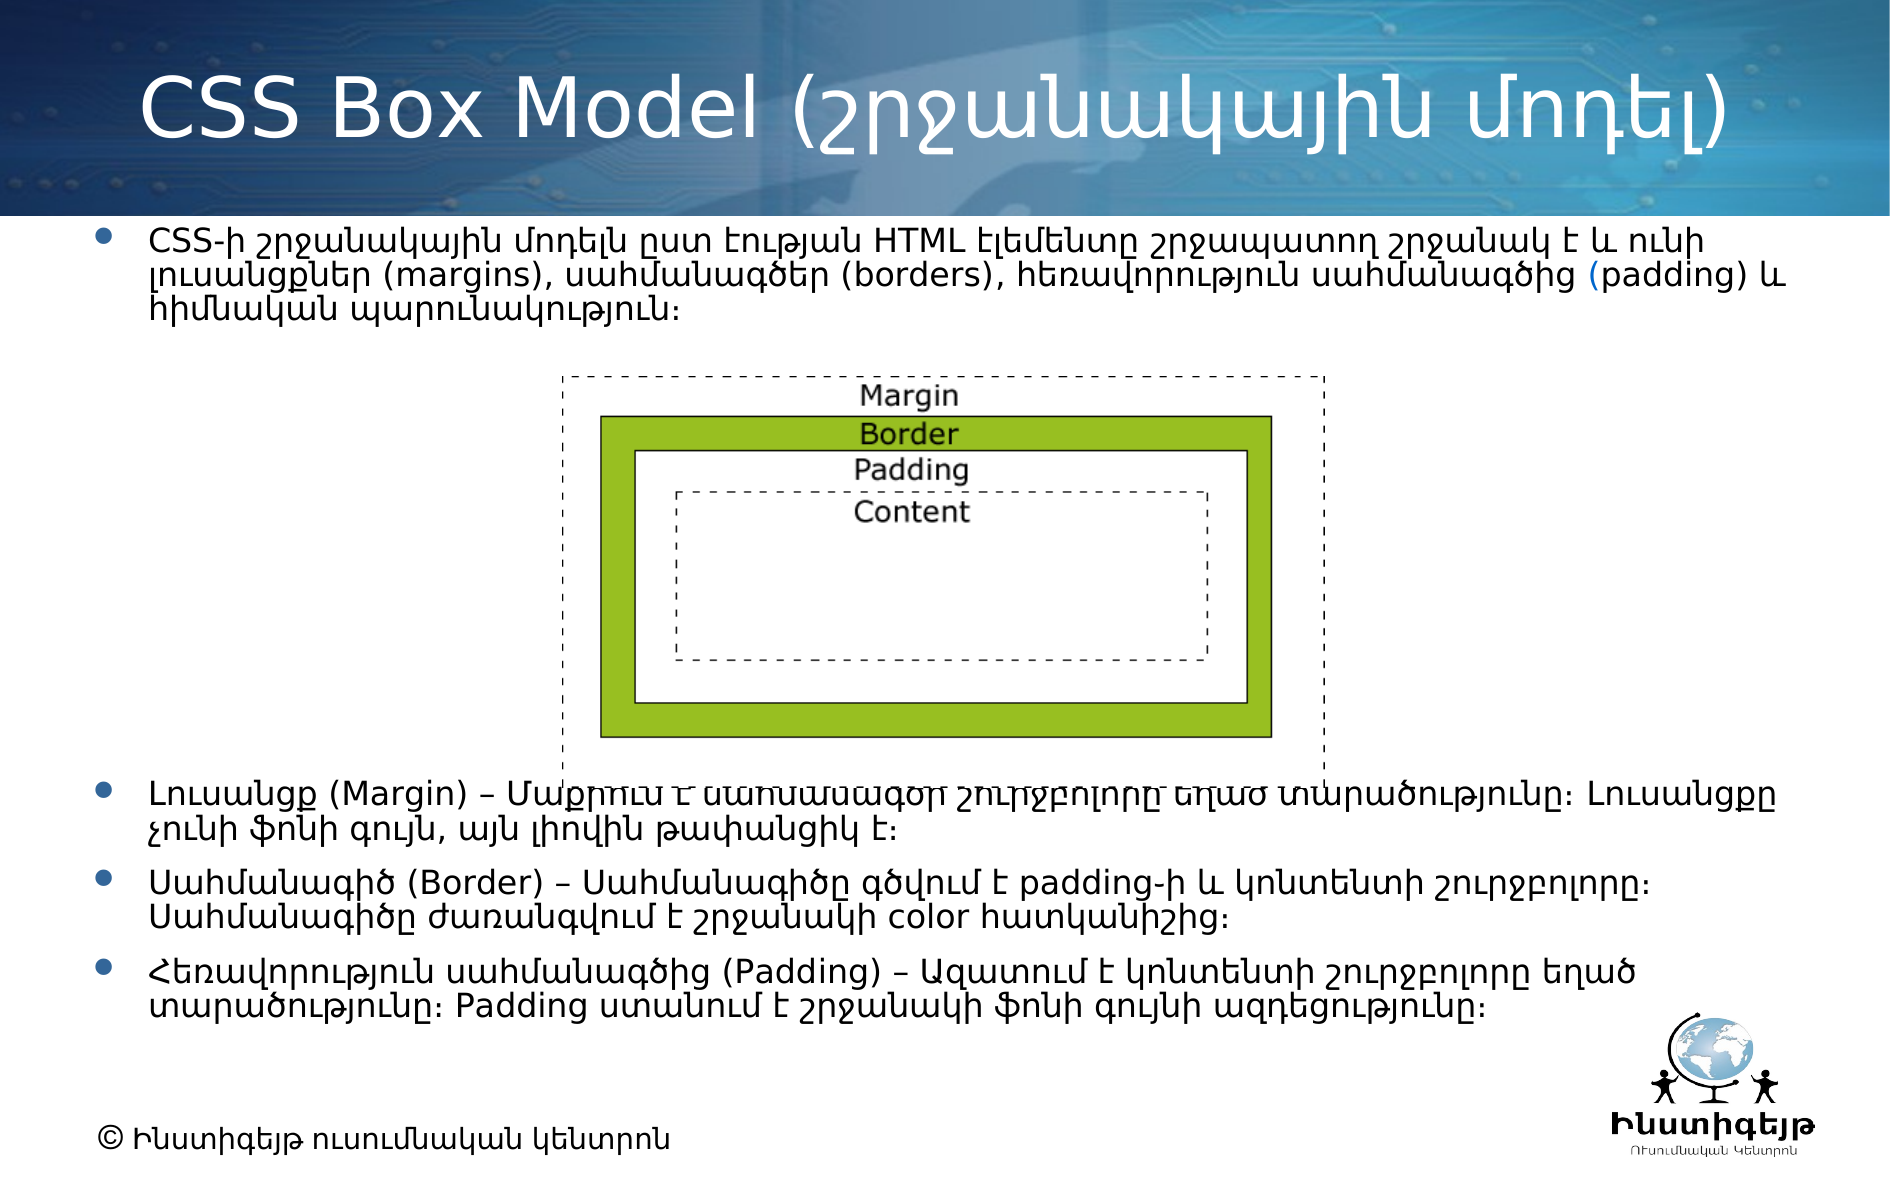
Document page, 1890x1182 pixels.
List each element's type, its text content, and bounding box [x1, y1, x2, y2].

picture [1612, 1012, 1815, 1157]
text_box CSS Box Model (շրջանակային մոդել) [138, 82, 1801, 96]
list CSS-ի շրջանակային մոդելն ըստ էության HTML էլեմենտը շրջապատող շրջանակ է և ունի լուսանցքներ (margins), սահմանագծեր (borders), հեռավորություն սահմանագծից (padding) և հիմնական պարունակություն։ Լուսանցք (Margin) – Մաքրում է սահմանագծի շուրջբոլորը եղած տարածությունը։ Լուսանցքը չունի ֆոնի գույն, այն լիովին թափանցիկ է։ Սահմանագիծ (Border) – Սահմանագիծը գծվում է padding֊ի և կոնտենտի շուրջբոլորը։ Սահմանագիծը ժառանգվում է շրջանակի color հատկանիշից։ Հեռավորություն սահմանագծից (Padding) – Ազատում է կոնտենտի շուրջբոլորը եղած տարածությունը։ Padding ստանում է շրջանակի ֆոնի գույնի ազդեցությունը։ [93, 224, 1820, 250]
picture [562, 376, 1326, 788]
picture [0, 0, 1890, 216]
